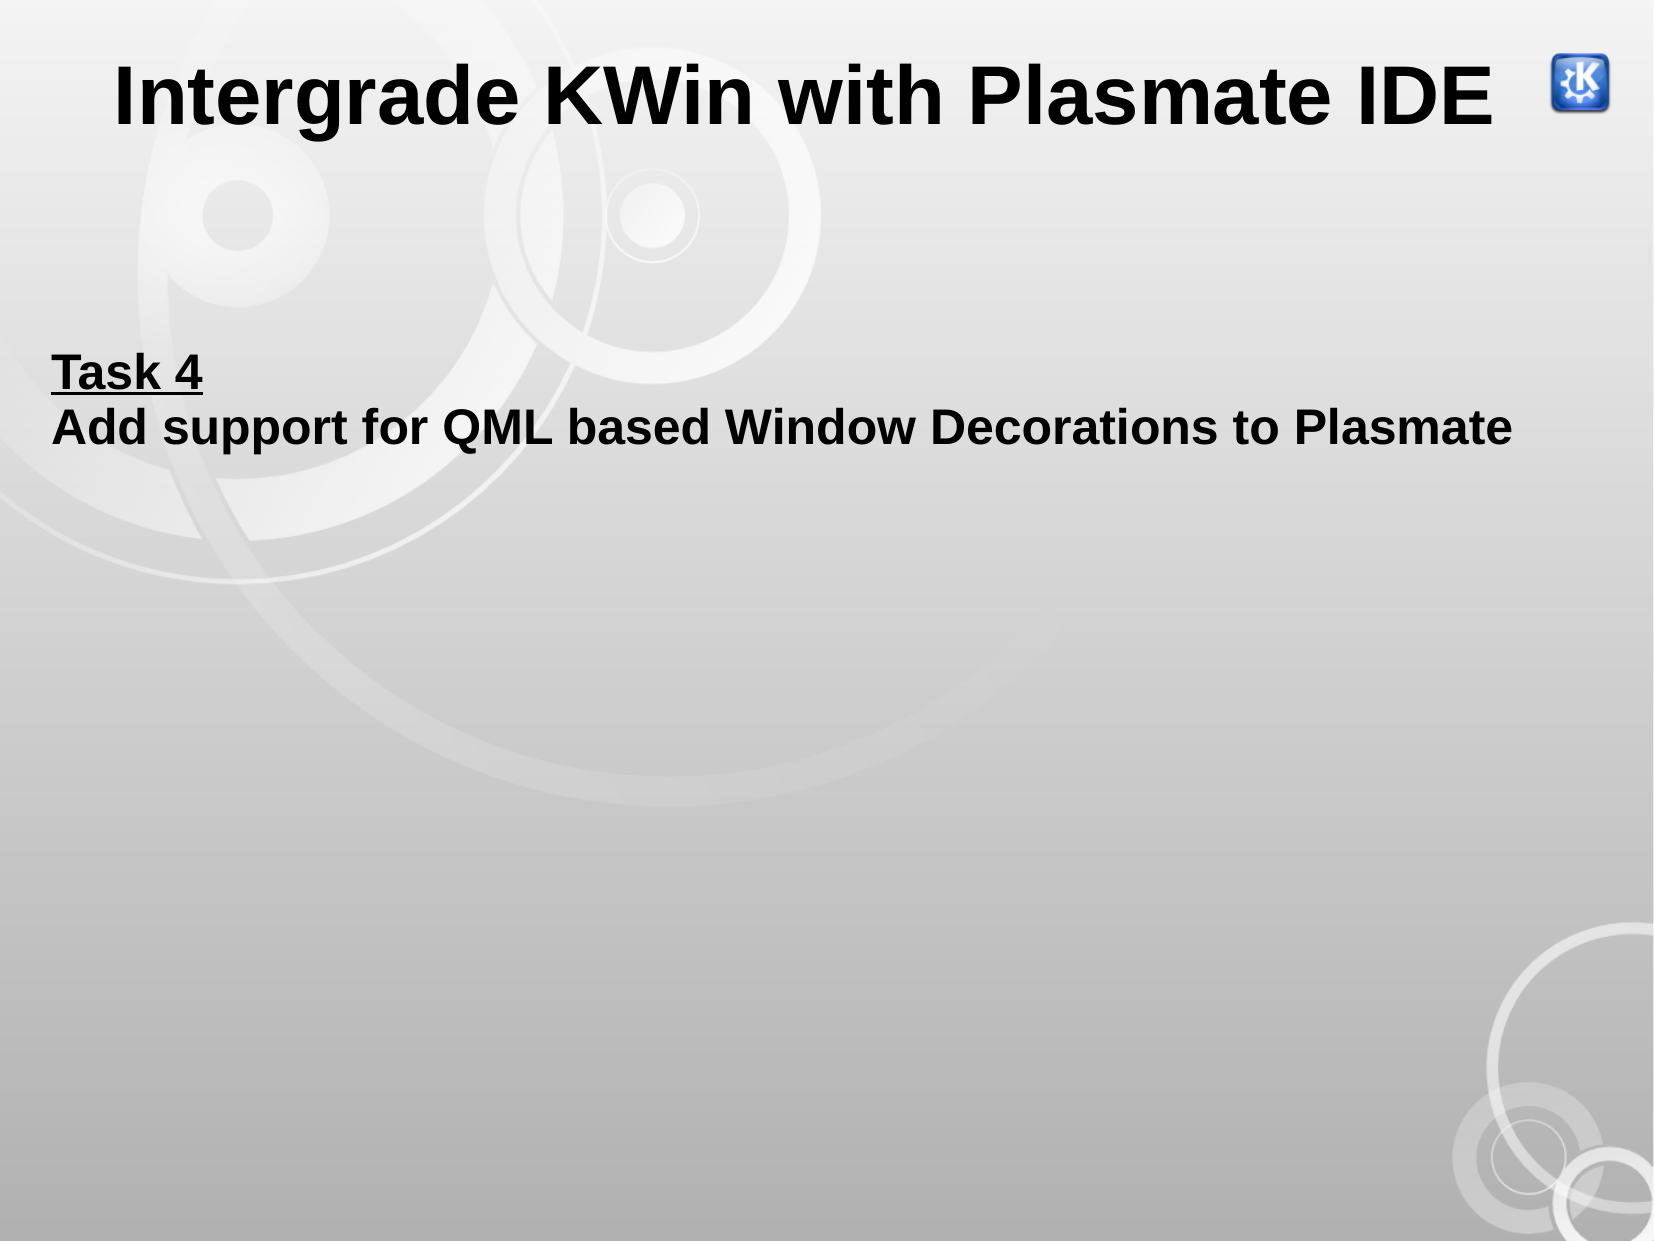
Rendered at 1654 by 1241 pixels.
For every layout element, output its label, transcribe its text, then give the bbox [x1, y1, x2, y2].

picture [0, 0, 1654, 1241]
text_box Intergrade KWin with Plasmate IDE [15, 41, 1561, 150]
text_box Task 4 Add support for QML based Window Decorations to Plasmate [36, 225, 1642, 1241]
